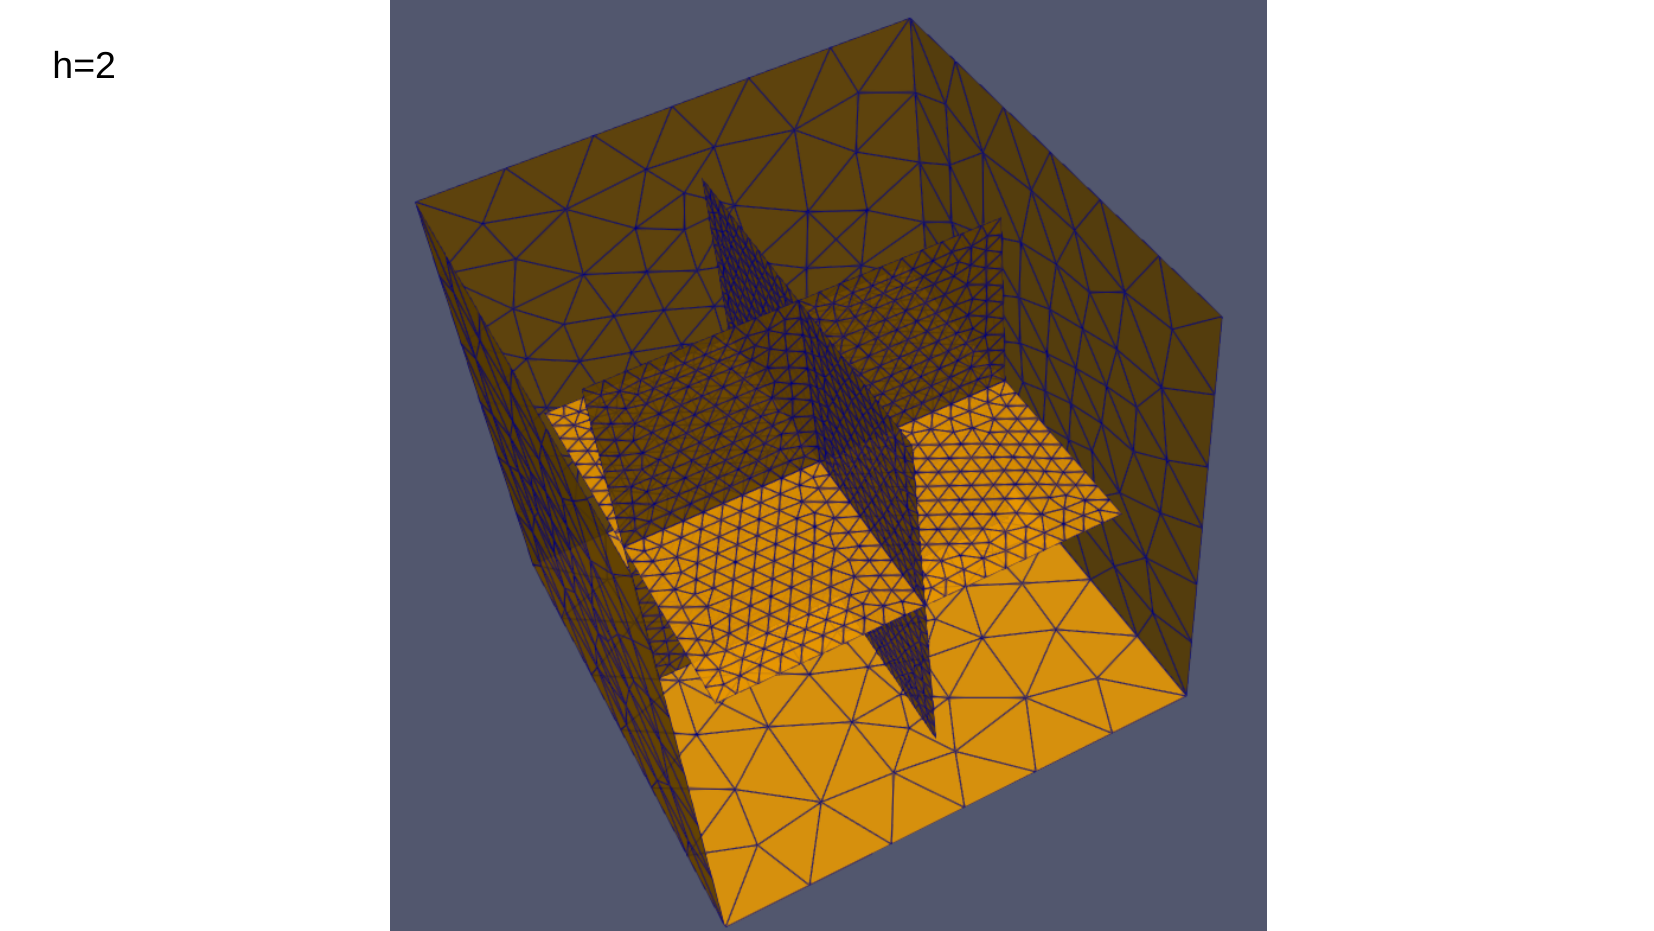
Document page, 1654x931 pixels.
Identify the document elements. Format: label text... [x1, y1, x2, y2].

text_box h=2 [37, 37, 390, 188]
picture [390, 0, 1267, 931]
